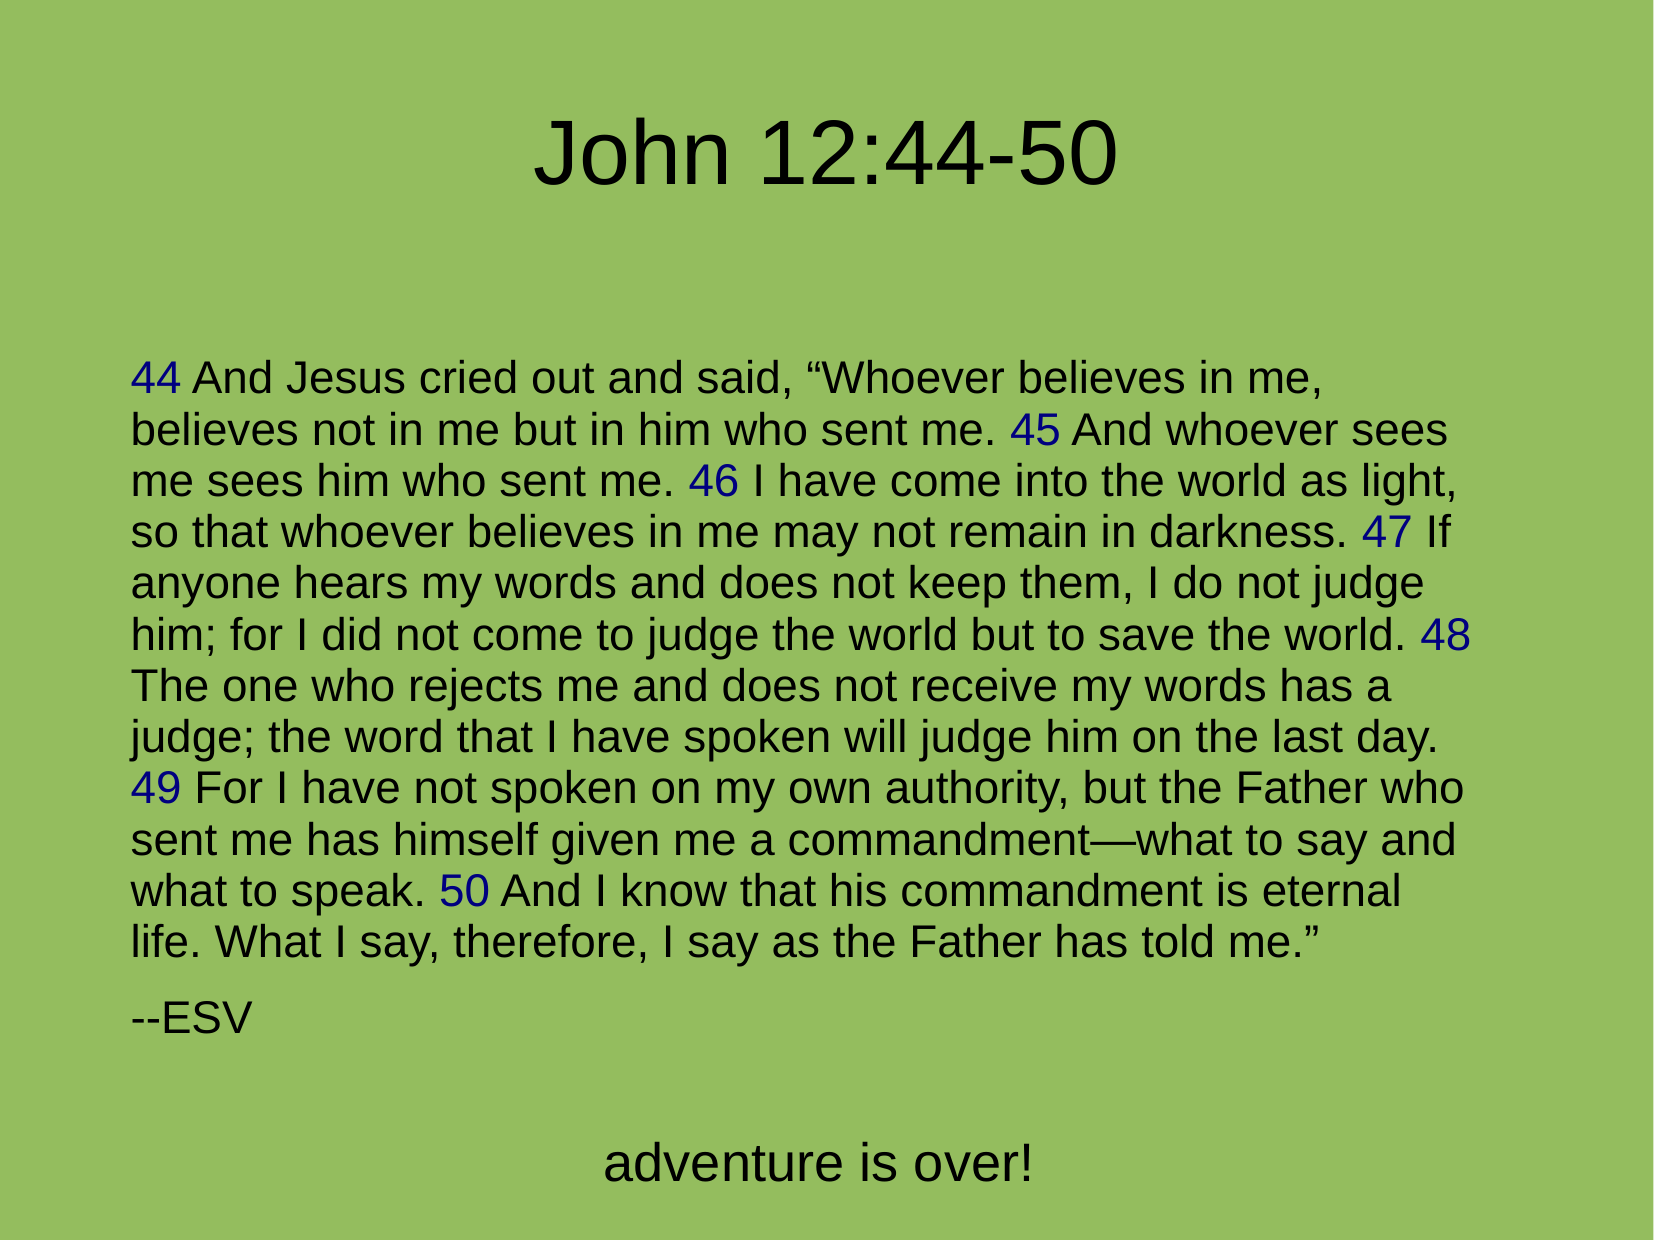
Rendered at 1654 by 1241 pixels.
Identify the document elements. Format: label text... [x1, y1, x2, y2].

text_box 44 And Jesus cried out and said, “Whoever believes in me, believes not in me but in him who sent me. 45 And whoever sees me sees him who sent me. 46 I have come into the world as light, so that whoever believes in me may not remain in darkness. 47 If anyone hears my words and does not keep them, I do not judge him; for I did not come to judge the world but to save the world. 48 The one who rejects me and does not receive my words has a judge; the word that I have spoken will judge him on the last day. 49 For I have not spoken on my own authority, but the Father who sent me has himself given me a commandment—what to say and what to speak. 50 And I know that his commandment is eternal life. What I say, therefore, I say as the Father has told me.” --ESV [115, 345, 1501, 1052]
text_box [82, 297, 1571, 1102]
title John 12:44-50 [82, 56, 1571, 250]
text_box adventure is over! [588, 1124, 1051, 1201]
